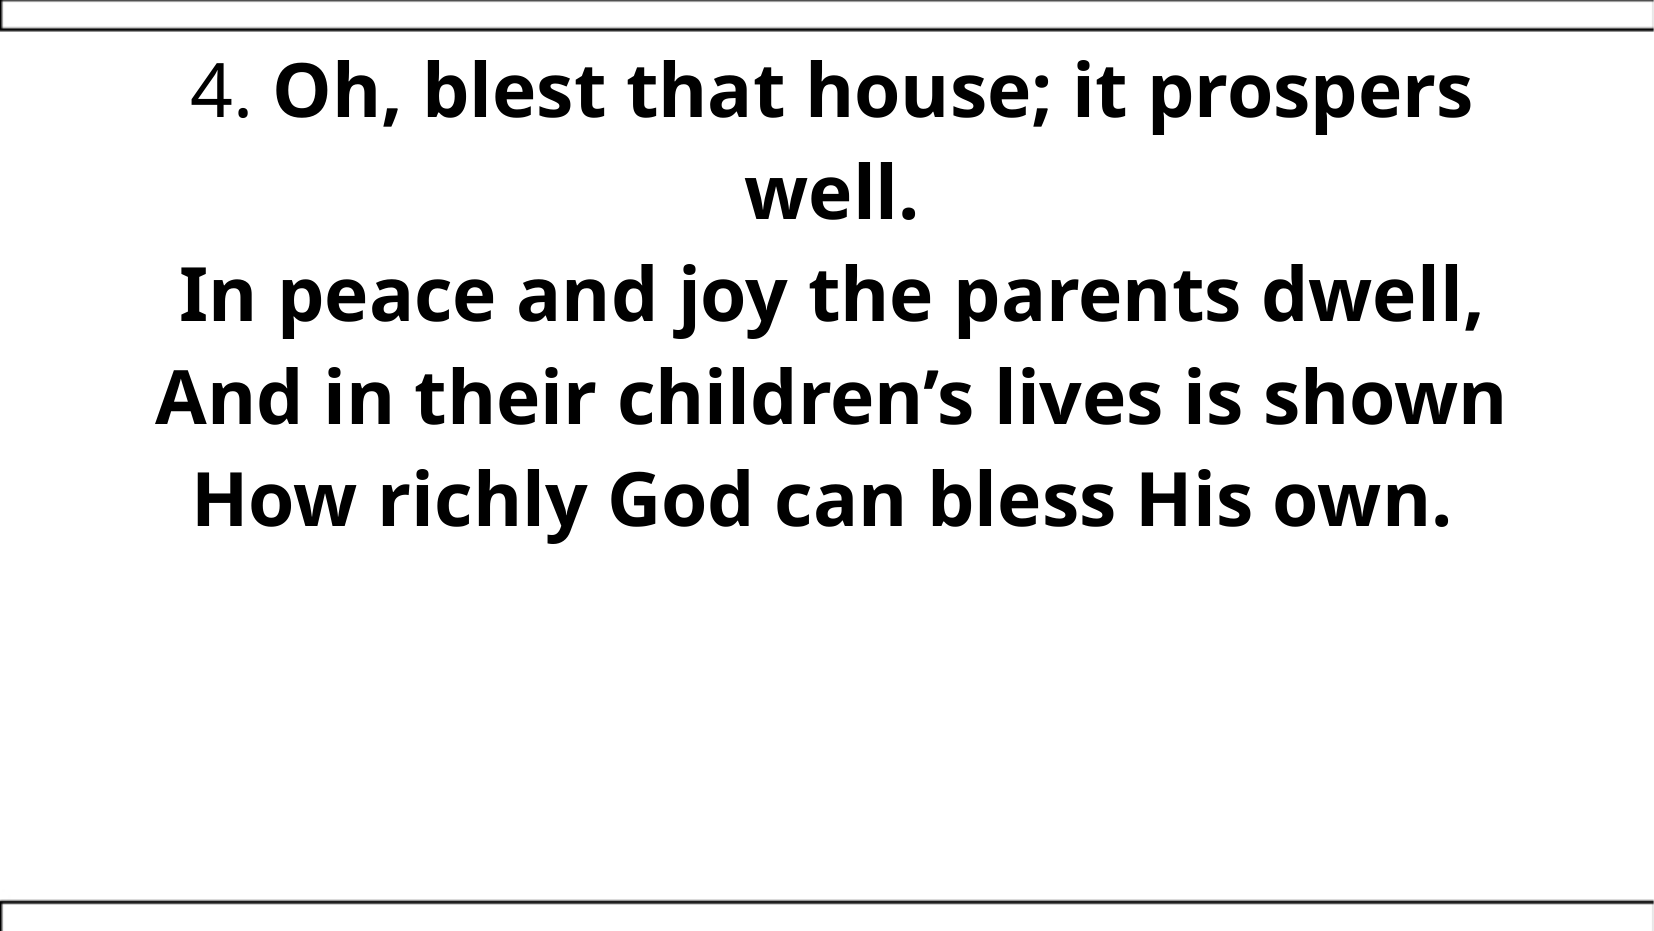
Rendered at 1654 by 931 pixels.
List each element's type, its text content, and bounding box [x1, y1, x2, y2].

picture [0, 0, 1654, 931]
text_box 4. Oh, blest that house; it prospers well. In peace and joy the parents dwell, And in their children’s lives is shown How richly God can bless His own. [120, 29, 1546, 511]
